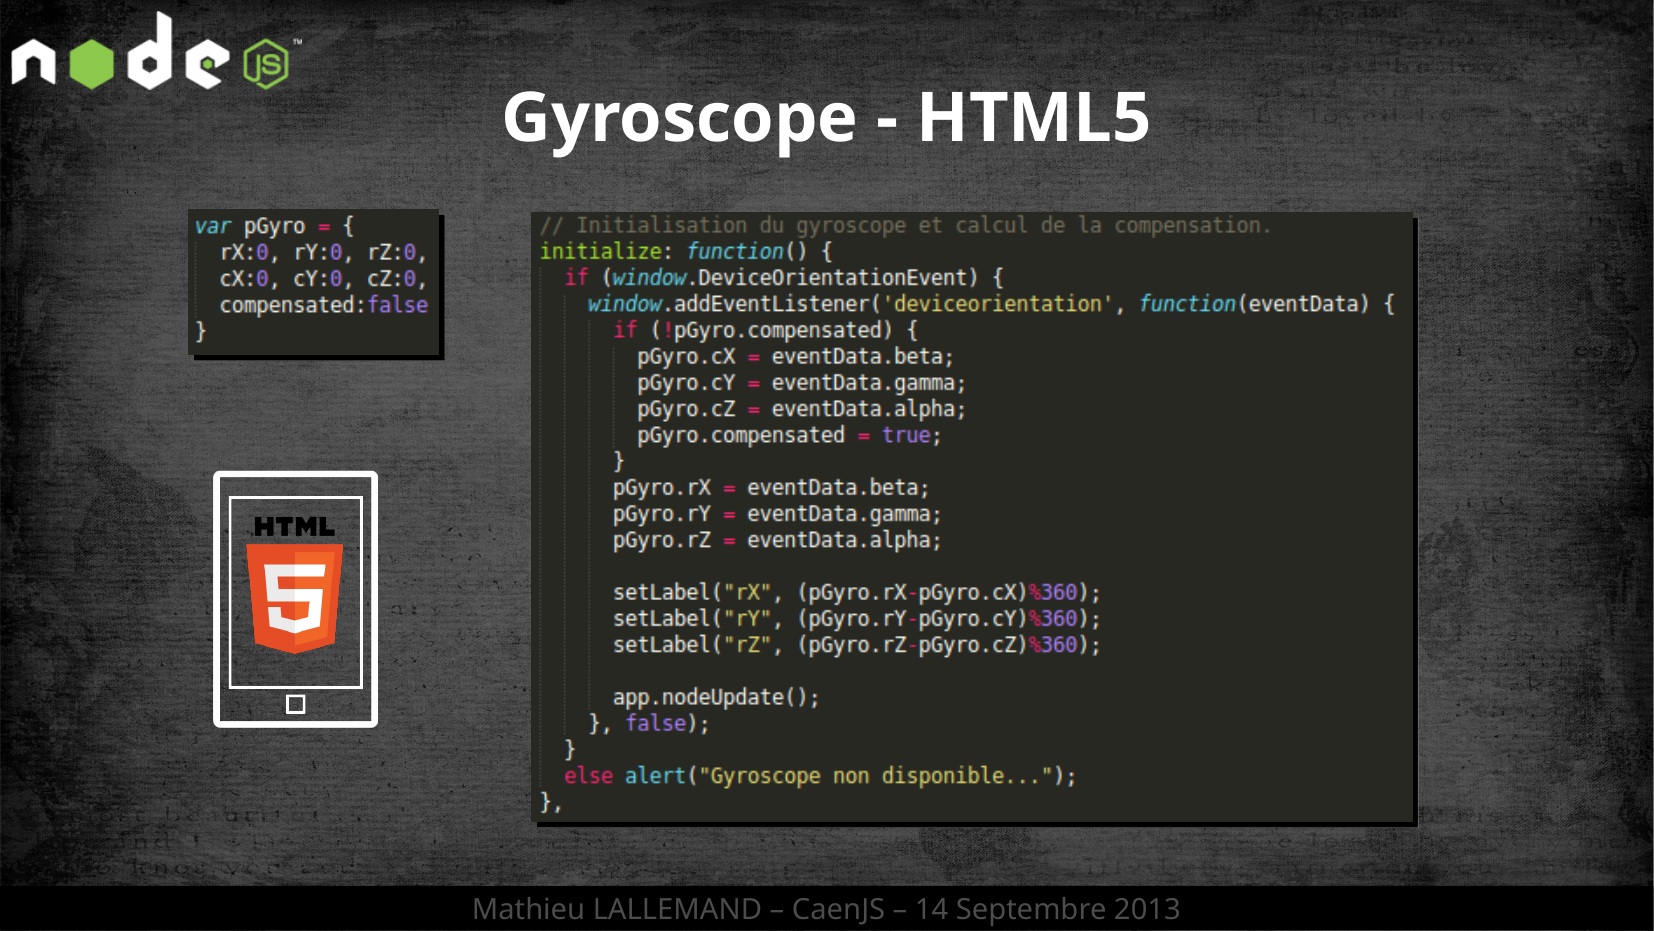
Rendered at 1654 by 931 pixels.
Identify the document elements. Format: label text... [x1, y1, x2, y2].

text_box Mathieu LALLEMAND – CaenJS – 14 Septembre 2013 [0, 885, 1654, 931]
title Gyroscope - HTML5 [82, 37, 1571, 193]
picture [0, 0, 1654, 885]
